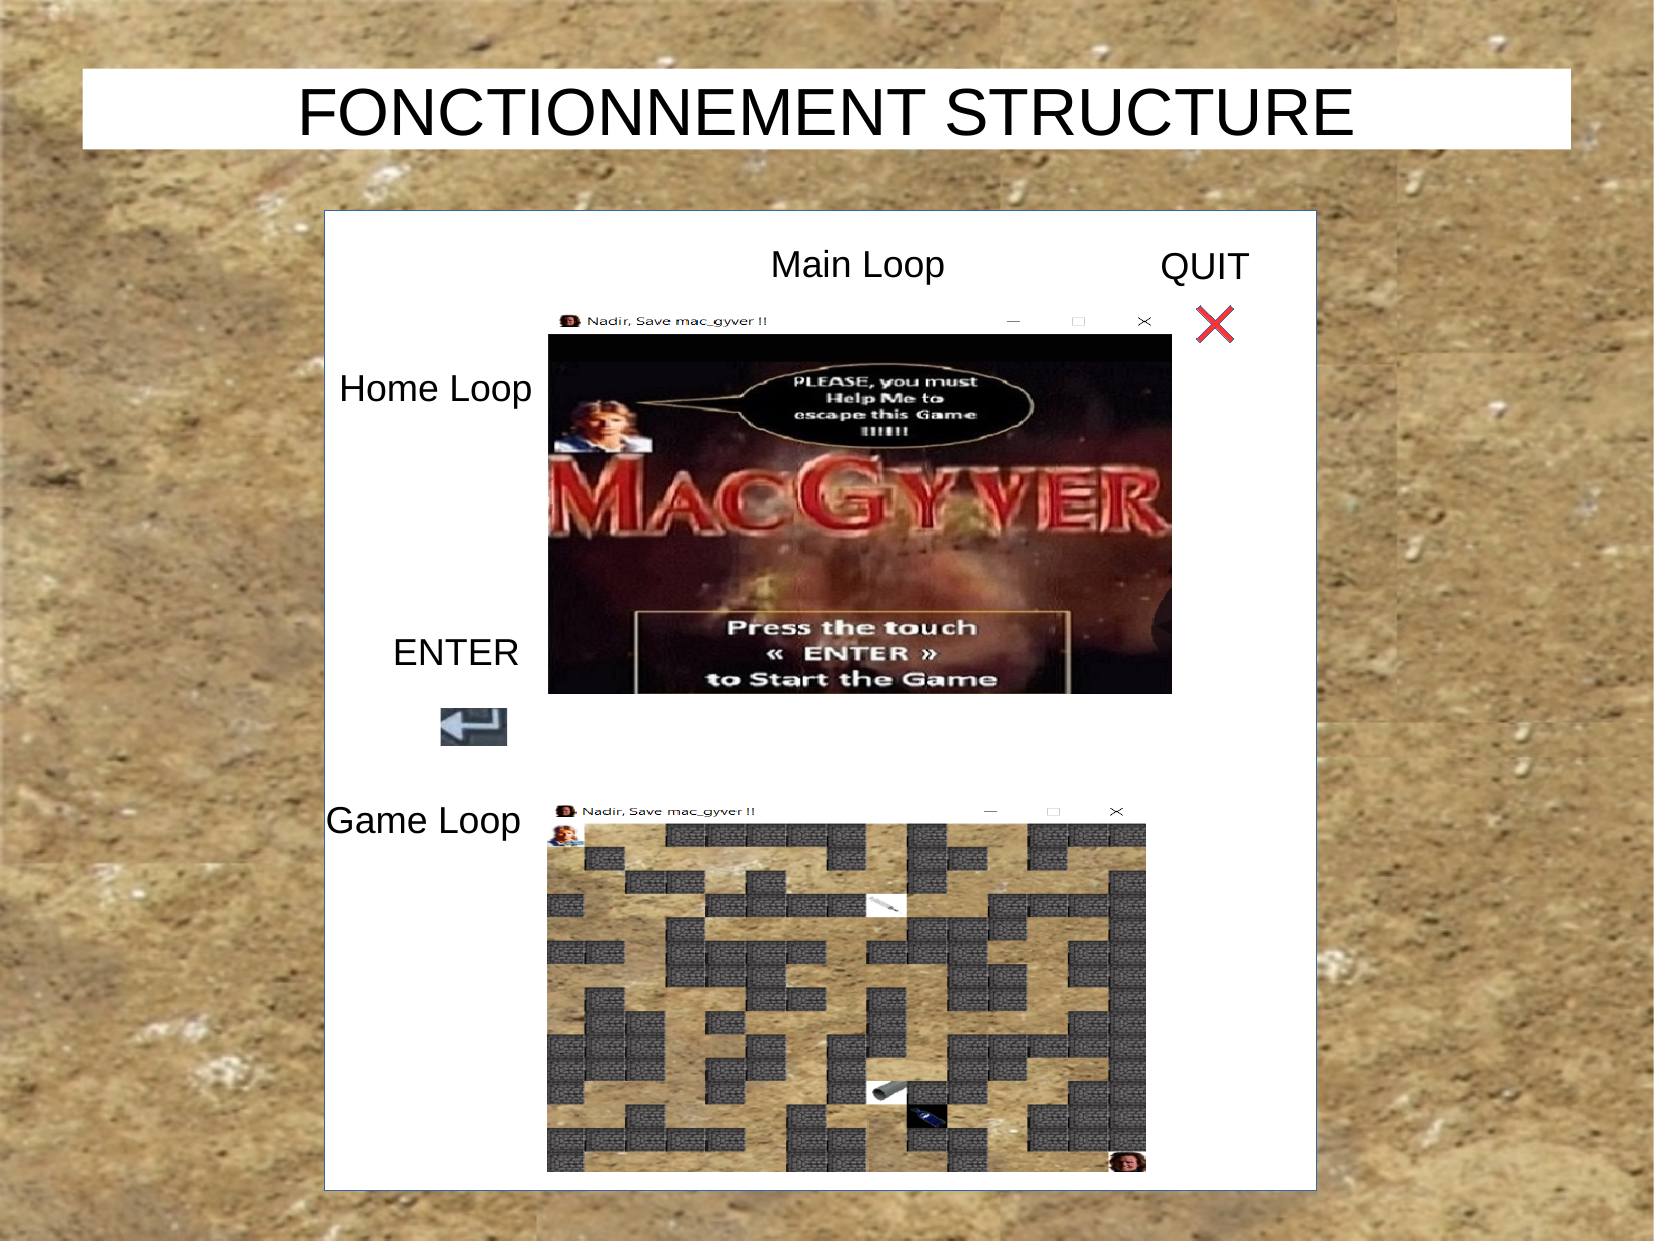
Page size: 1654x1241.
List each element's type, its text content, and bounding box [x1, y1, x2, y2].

title FONCTIONNEMENT STRUCTURE [82, 68, 1571, 150]
text_box QUIT [1145, 238, 1266, 296]
text_box Main Loop [755, 235, 961, 293]
picture [0, 0, 1654, 1241]
text_box ENTER [378, 623, 537, 683]
text_box Home Loop [324, 360, 548, 418]
text_box Game Loop [293, 792, 554, 852]
text_box [324, 210, 1317, 1191]
